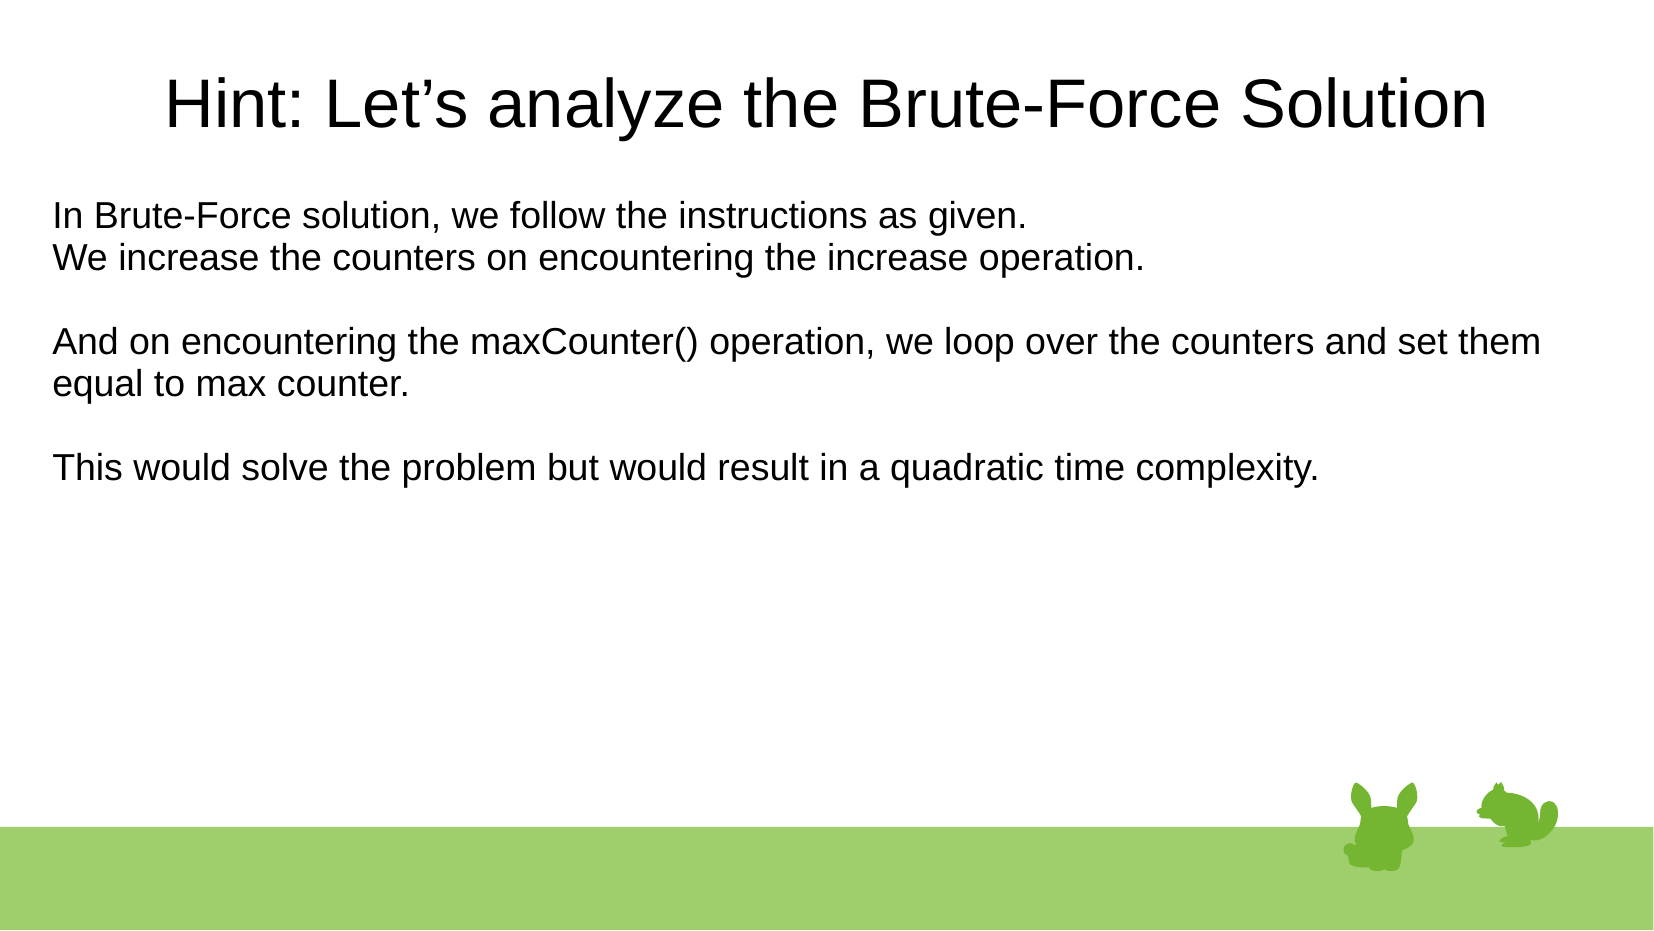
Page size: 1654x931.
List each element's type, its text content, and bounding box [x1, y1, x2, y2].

text_box In Brute-Force solution, we follow the instructions as given. We increase the counters on encountering the increase operation. And on encountering the maxCounter() operation, we loop over the counters and set them equal to max counter. This would solve the problem but would result in a quadratic time complexity. [37, 187, 1613, 713]
title Hint: Let’s analyze the Brute-Force Solution [88, 29, 1565, 178]
